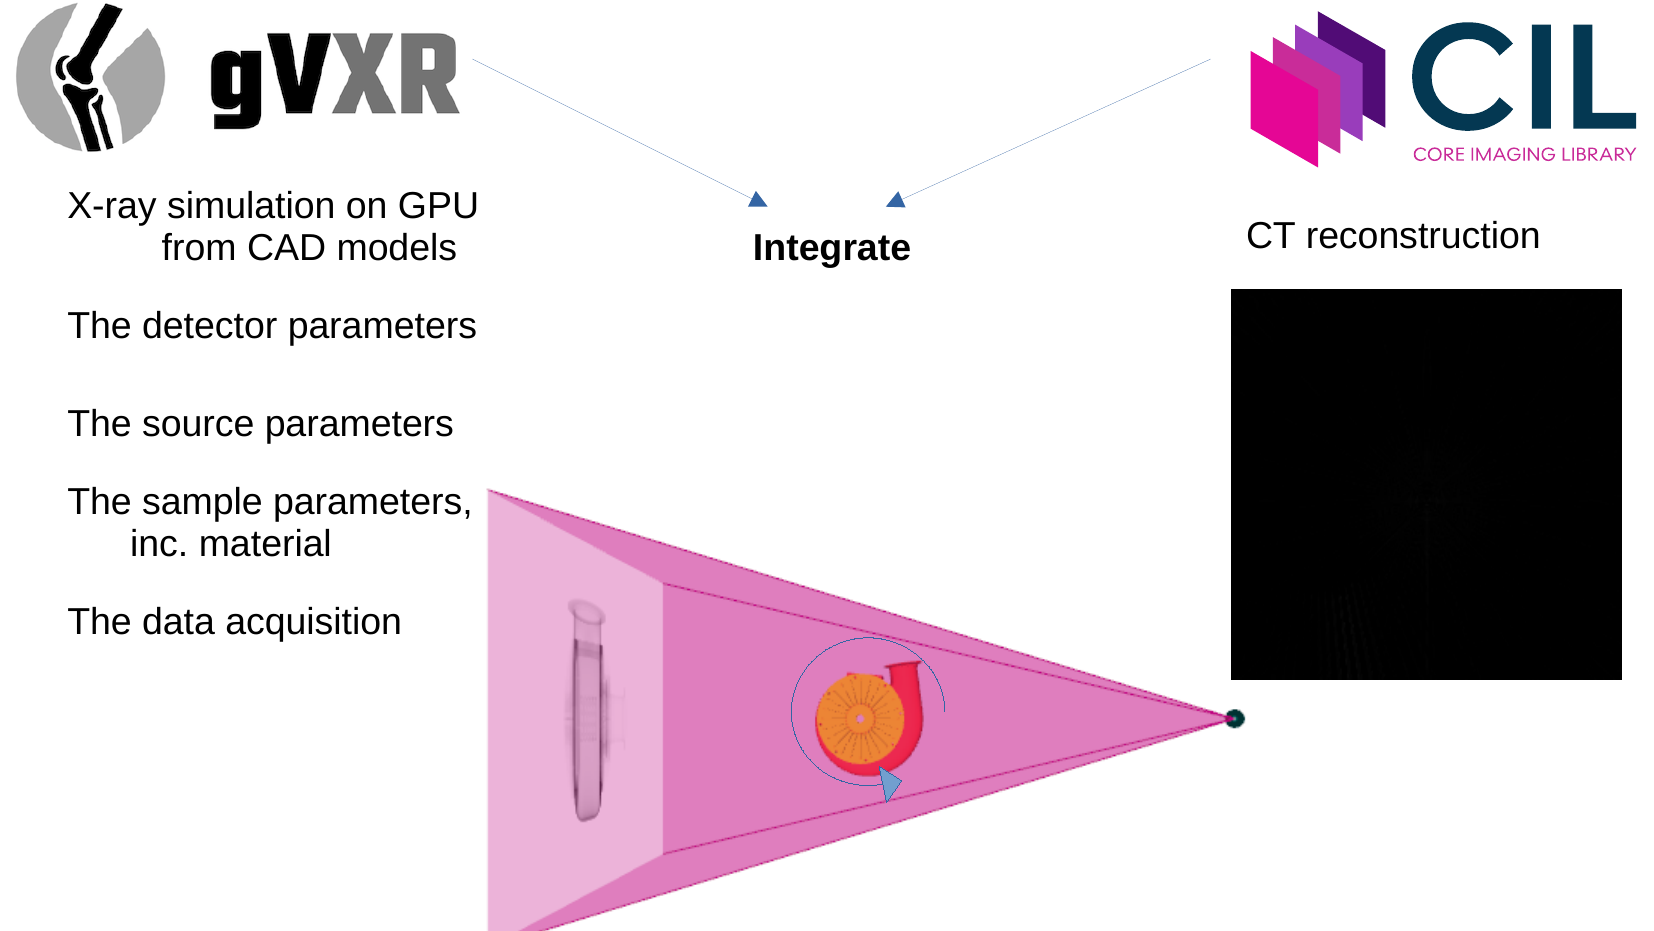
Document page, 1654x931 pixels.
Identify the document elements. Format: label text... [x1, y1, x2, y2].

picture [0, 0, 473, 153]
text_box [791, 637, 945, 803]
text_box The source parameters [52, 395, 591, 453]
text_box The detector parameters [52, 296, 591, 354]
picture [1231, 0, 1654, 179]
picture [238, 289, 1622, 931]
text_box X-ray simulation on GPU from CAD models [52, 177, 562, 276]
text_box The sample parameters, inc. material [52, 473, 591, 572]
text_box The data acquisition [52, 592, 532, 650]
text_box Integrate [738, 219, 927, 276]
text_box CT reconstruction [1231, 206, 1625, 264]
